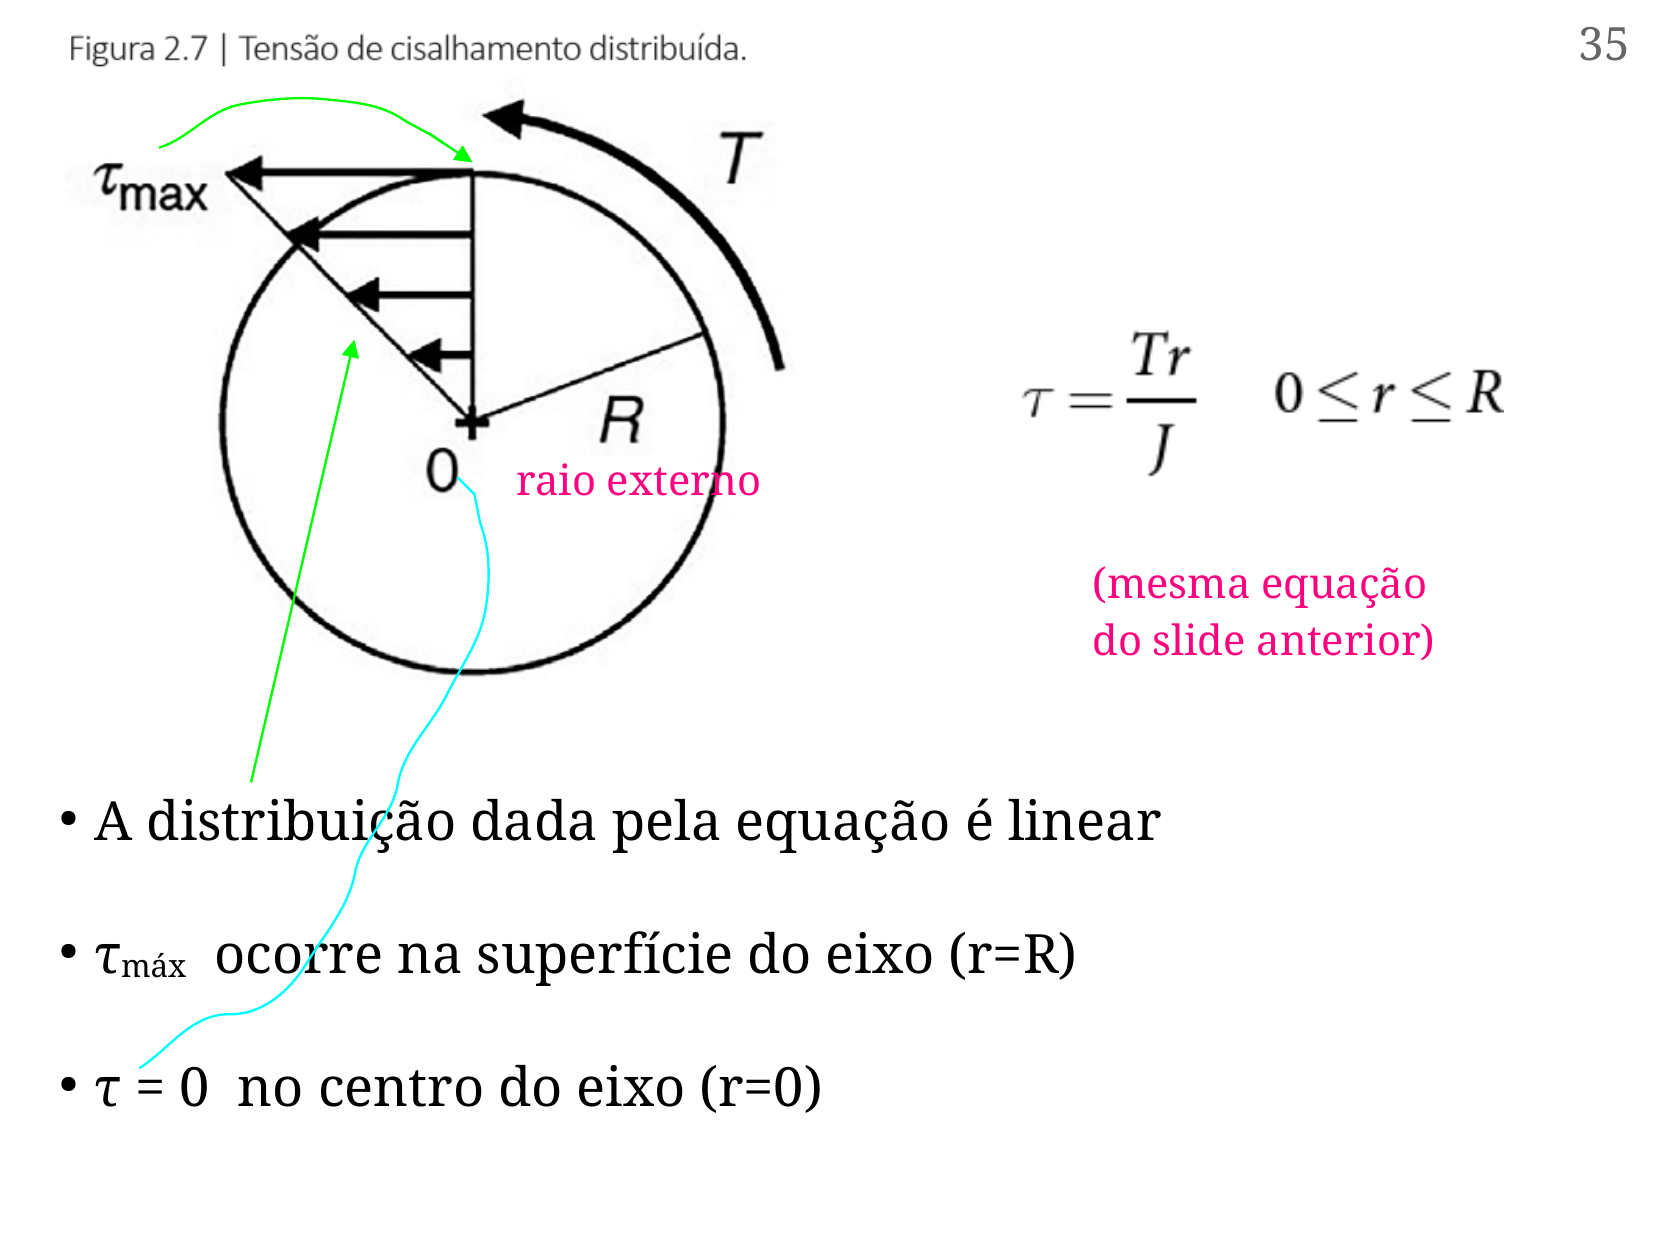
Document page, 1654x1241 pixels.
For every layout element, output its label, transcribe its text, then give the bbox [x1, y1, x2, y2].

picture [1018, 324, 1504, 488]
text_box (mesma equação do slide anterior) [1077, 546, 1492, 676]
text_box raio externo [501, 442, 827, 562]
picture [59, 29, 794, 681]
list A distribuição dada pela equação é linear τmáx ocorre na superfície do eixo (r=R) τ = 0 no centro do eixo (r=0) [59, 782, 1595, 1211]
